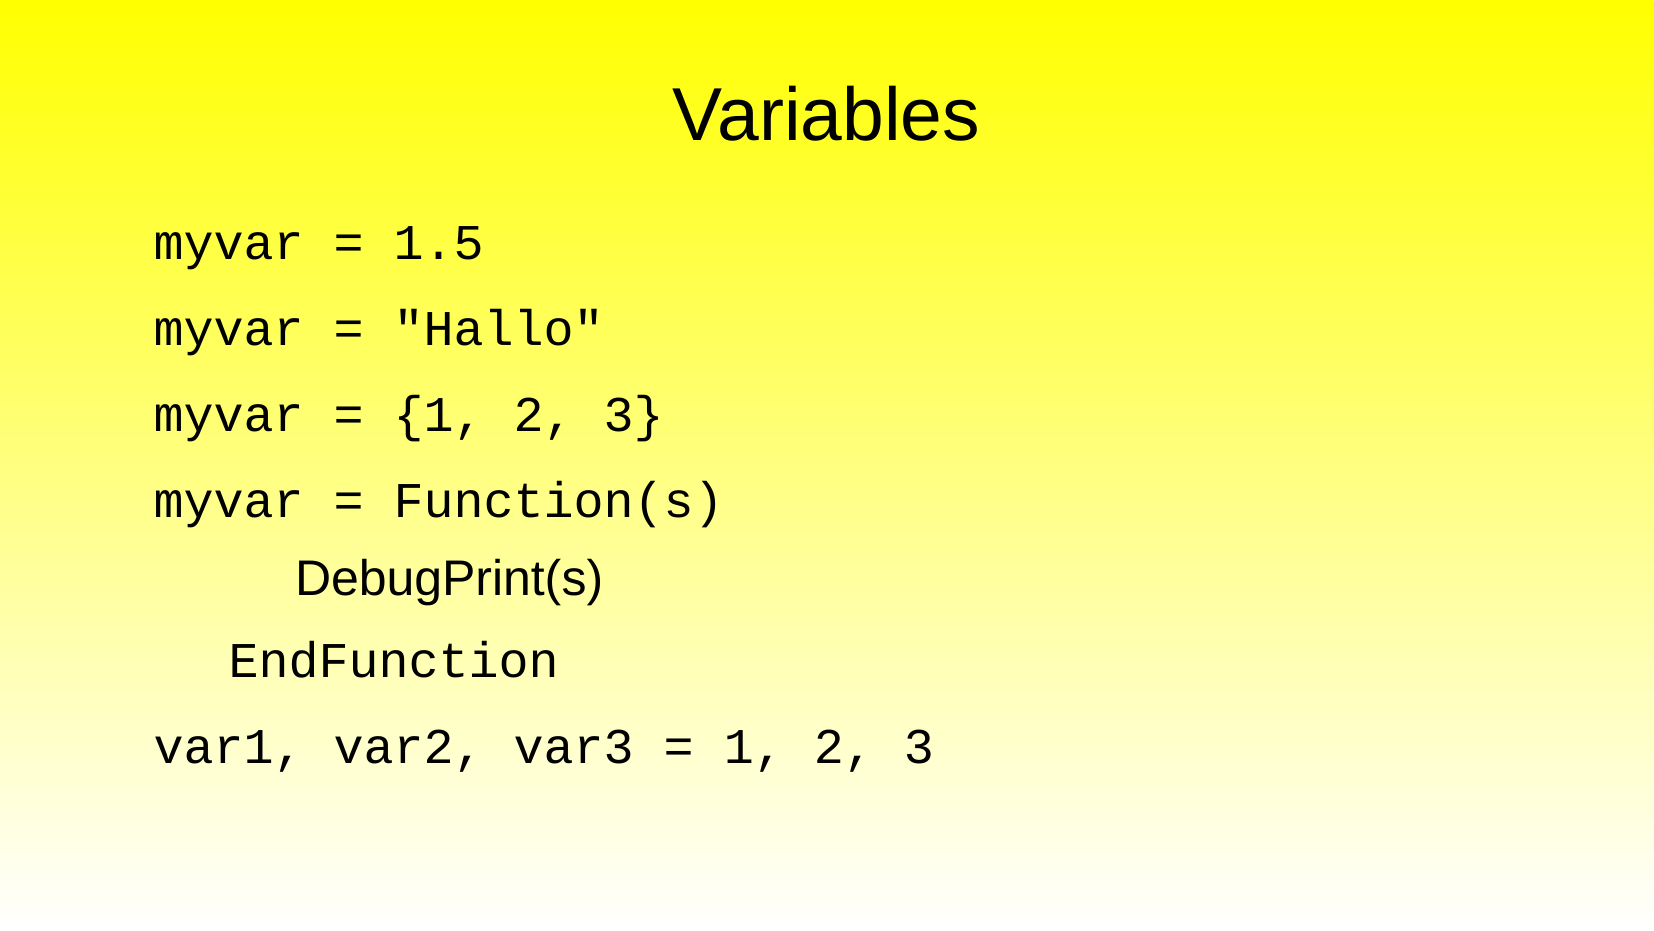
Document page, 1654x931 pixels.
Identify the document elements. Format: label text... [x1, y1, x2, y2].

list myvar = 1.5 myvar = "Hallo" myvar = {1, 2, 3} myvar = Function(s) DebugPrint(s) EndFunction var1, var2, var3 = 1, 2, 3 [82, 217, 1576, 825]
title Variables [82, 37, 1571, 193]
